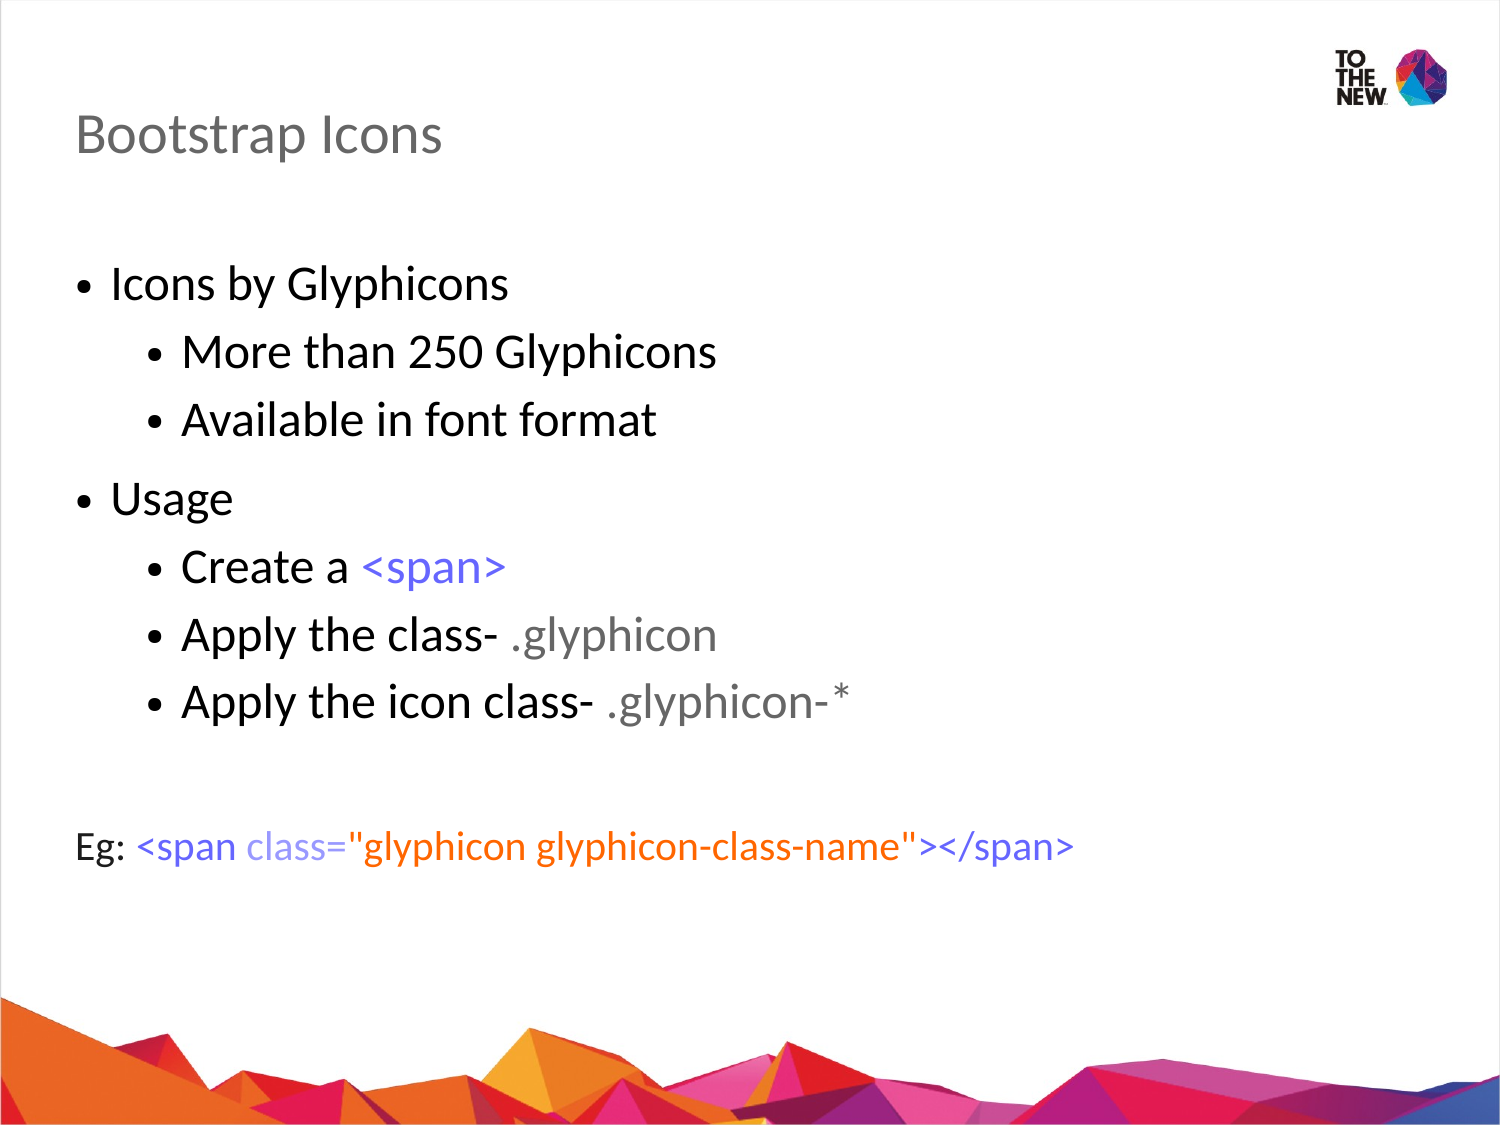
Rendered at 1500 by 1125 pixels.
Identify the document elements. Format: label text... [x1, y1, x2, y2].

list Icons by Glyphicons More than 250 Glyphicons Available in font format Usage Create a <span> Apply the class- .glyphicon Apply the icon class- .glyphicon-* Eg: <span class="glyphicon glyphicon-class-name"></span> [75, 263, 1425, 969]
title Bootstrap Icons [75, 44, 1425, 233]
picture [0, 0, 1500, 1125]
